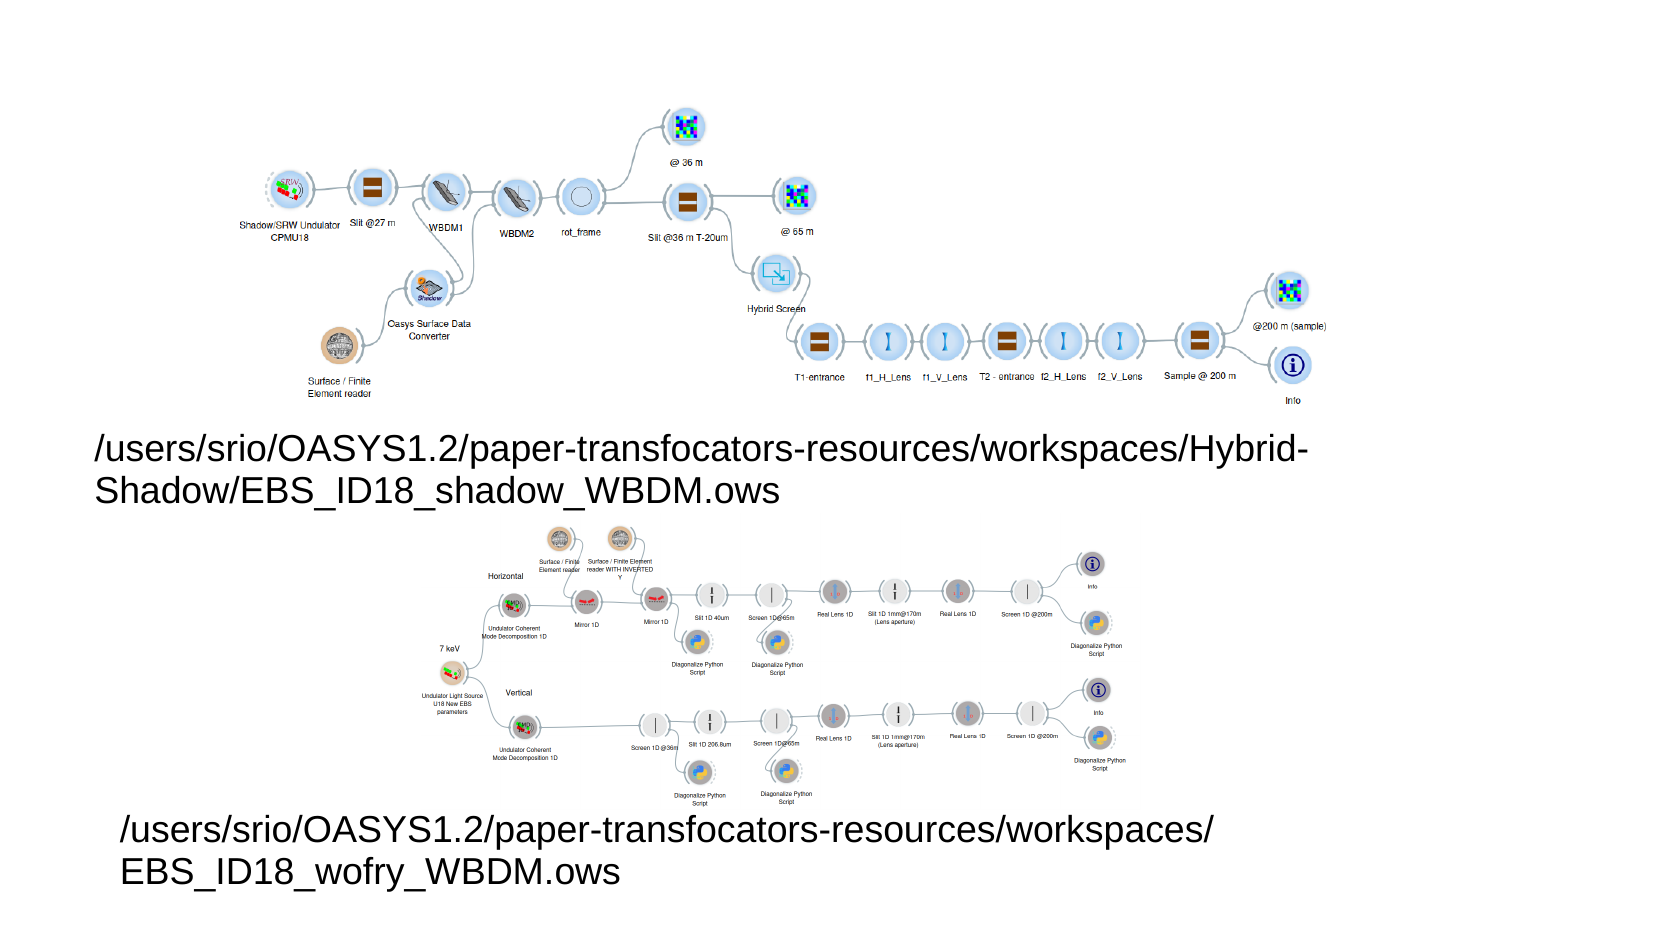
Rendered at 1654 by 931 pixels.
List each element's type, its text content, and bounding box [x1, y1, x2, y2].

text_box /users/srio/OASYS1.2/paper-transfocators-resources/workspaces/EBS_ID18_wofry_WBDM.ows [105, 801, 1441, 901]
picture [421, 513, 1141, 811]
text_box /users/srio/OASYS1.2/paper-transfocators-resources/workspaces/Hybrid-Shadow/EBS_ID18_shadow_WBDM.ows [79, 420, 1471, 519]
picture [240, 73, 1336, 419]
